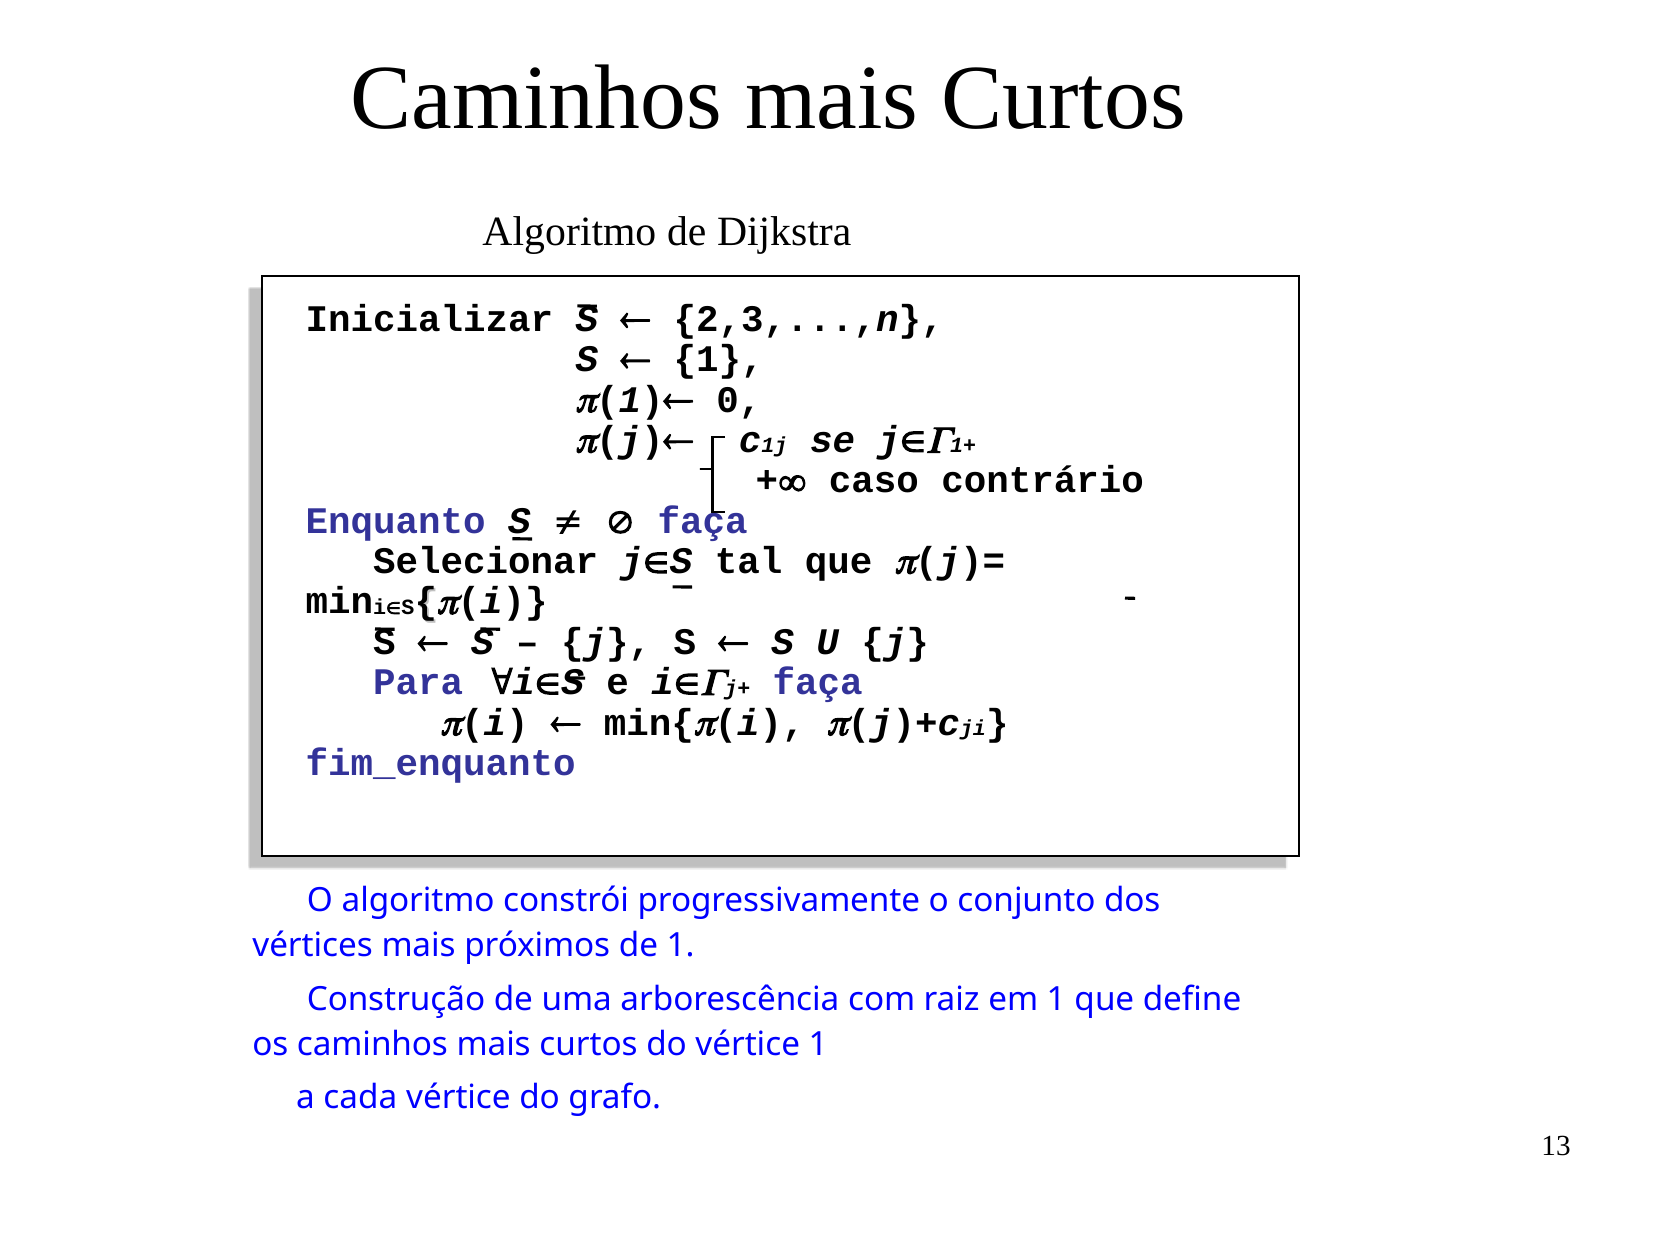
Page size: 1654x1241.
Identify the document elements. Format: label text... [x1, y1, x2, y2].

list Algoritmo de Dijkstra [449, 199, 1000, 288]
text_box Inicializar S  {2,3,...,n}, S  {1}, (1) 0, (j) c1j se j1+ + caso contrário Enquanto S   faça Selecionar jS tal que (j)= miniS{(i)} S  S – {j}, S  S U {j} Para iS e ij+ faça (i)  min{(i), (j)+cji} fim_enquanto [290, 292, 1285, 793]
title Caminhos mais Curtos [237, 38, 1300, 157]
text_box O algoritmo constrói progressivamente o conjunto dos vértices mais próximos de 1. Construção de uma arborescência com raiz em 1 que define os caminhos mais curtos do vértice 1 a cada vértice do grafo. [237, 868, 1300, 1069]
text_box [262, 275, 1300, 857]
